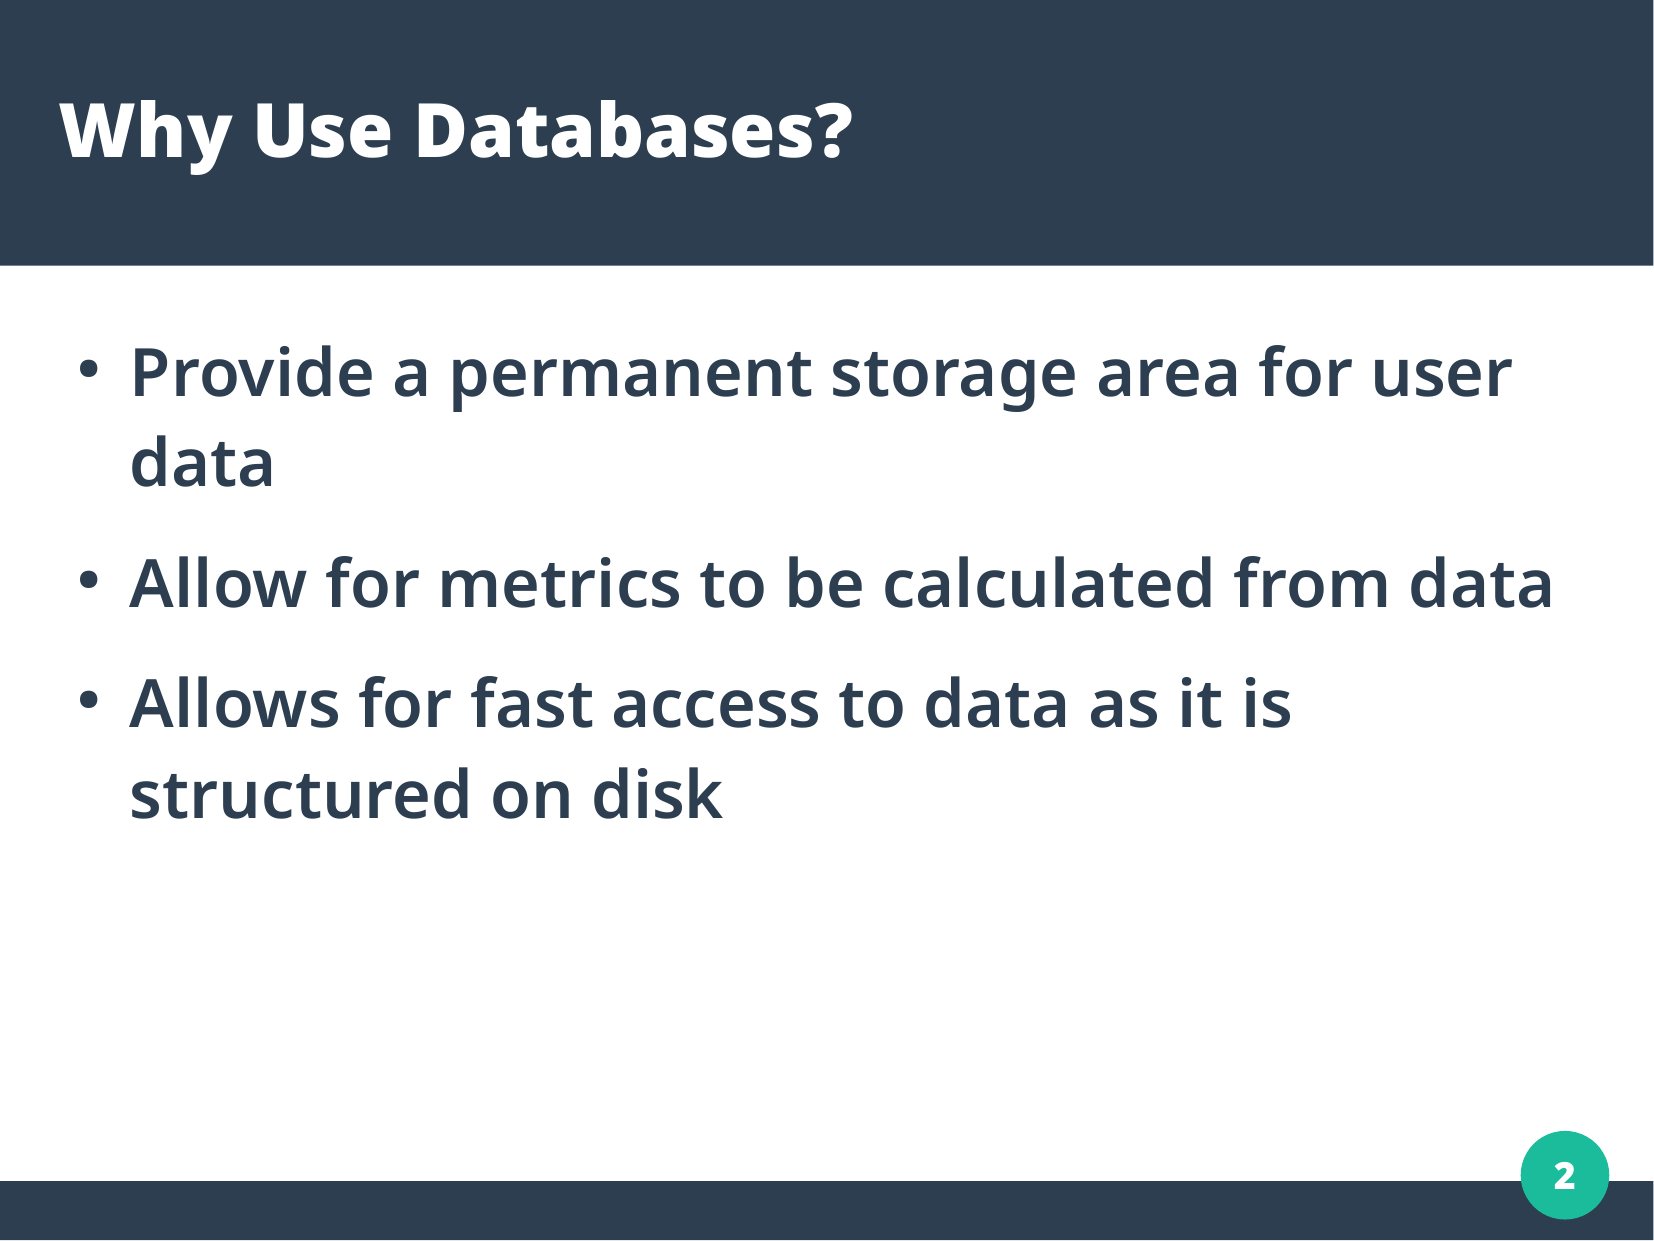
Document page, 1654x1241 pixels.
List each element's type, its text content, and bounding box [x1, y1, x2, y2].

title Why Use Databases? [59, 49, 1595, 207]
list Provide a permanent storage area for user data Allow for metrics to be calculated from data Allows for fast access to data as it is structured on disk [59, 324, 1595, 1152]
